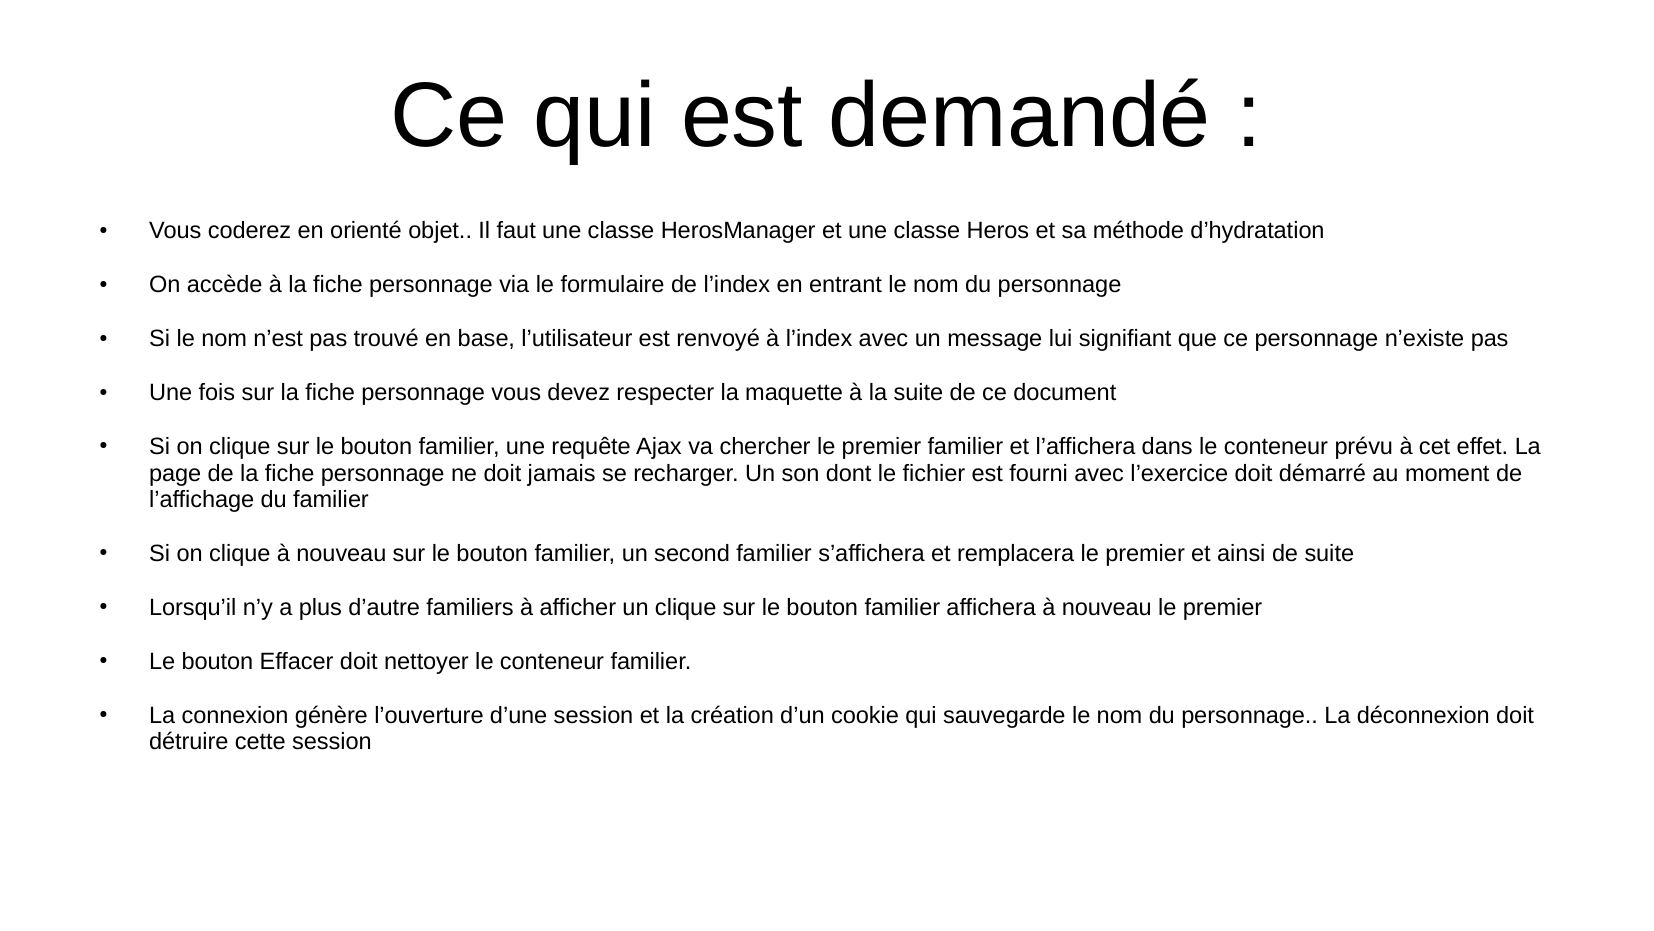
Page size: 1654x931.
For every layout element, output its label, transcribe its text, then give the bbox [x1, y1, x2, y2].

title Ce qui est demandé : [82, 37, 1571, 193]
list Vous coderez en orienté objet.. Il faut une classe HerosManager et une classe Heros et sa méthode d’hydratation On accède à la fiche personnage via le formulaire de l’index en entrant le nom du personnage Si le nom n’est pas trouvé en base, l’utilisateur est renvoyé à l’index avec un message lui signifiant que ce personnage n’existe pas Une fois sur la fiche personnage vous devez respecter la maquette à la suite de ce document Si on clique sur le bouton familier, une requête Ajax va chercher le premier familier et l’affichera dans le conteneur prévu à cet effet. La page de la fiche personnage ne doit jamais se recharger. Un son dont le fichier est fourni avec l’exercice doit démarré au moment de l’affichage du familier Si on clique à nouveau sur le bouton familier, un second familier s’affichera et remplacera le premier et ainsi de suite Lorsqu’il n’y a plus d’autre familiers à afficher un clique sur le bouton familier affichera à nouveau le premier Le bouton Effacer doit nettoyer le conteneur familier. La connexion génère l’ouverture d’une session et la création d’un cookie qui sauvegarde le nom du personnage.. La déconnexion doit détruire cette session [82, 217, 1571, 757]
